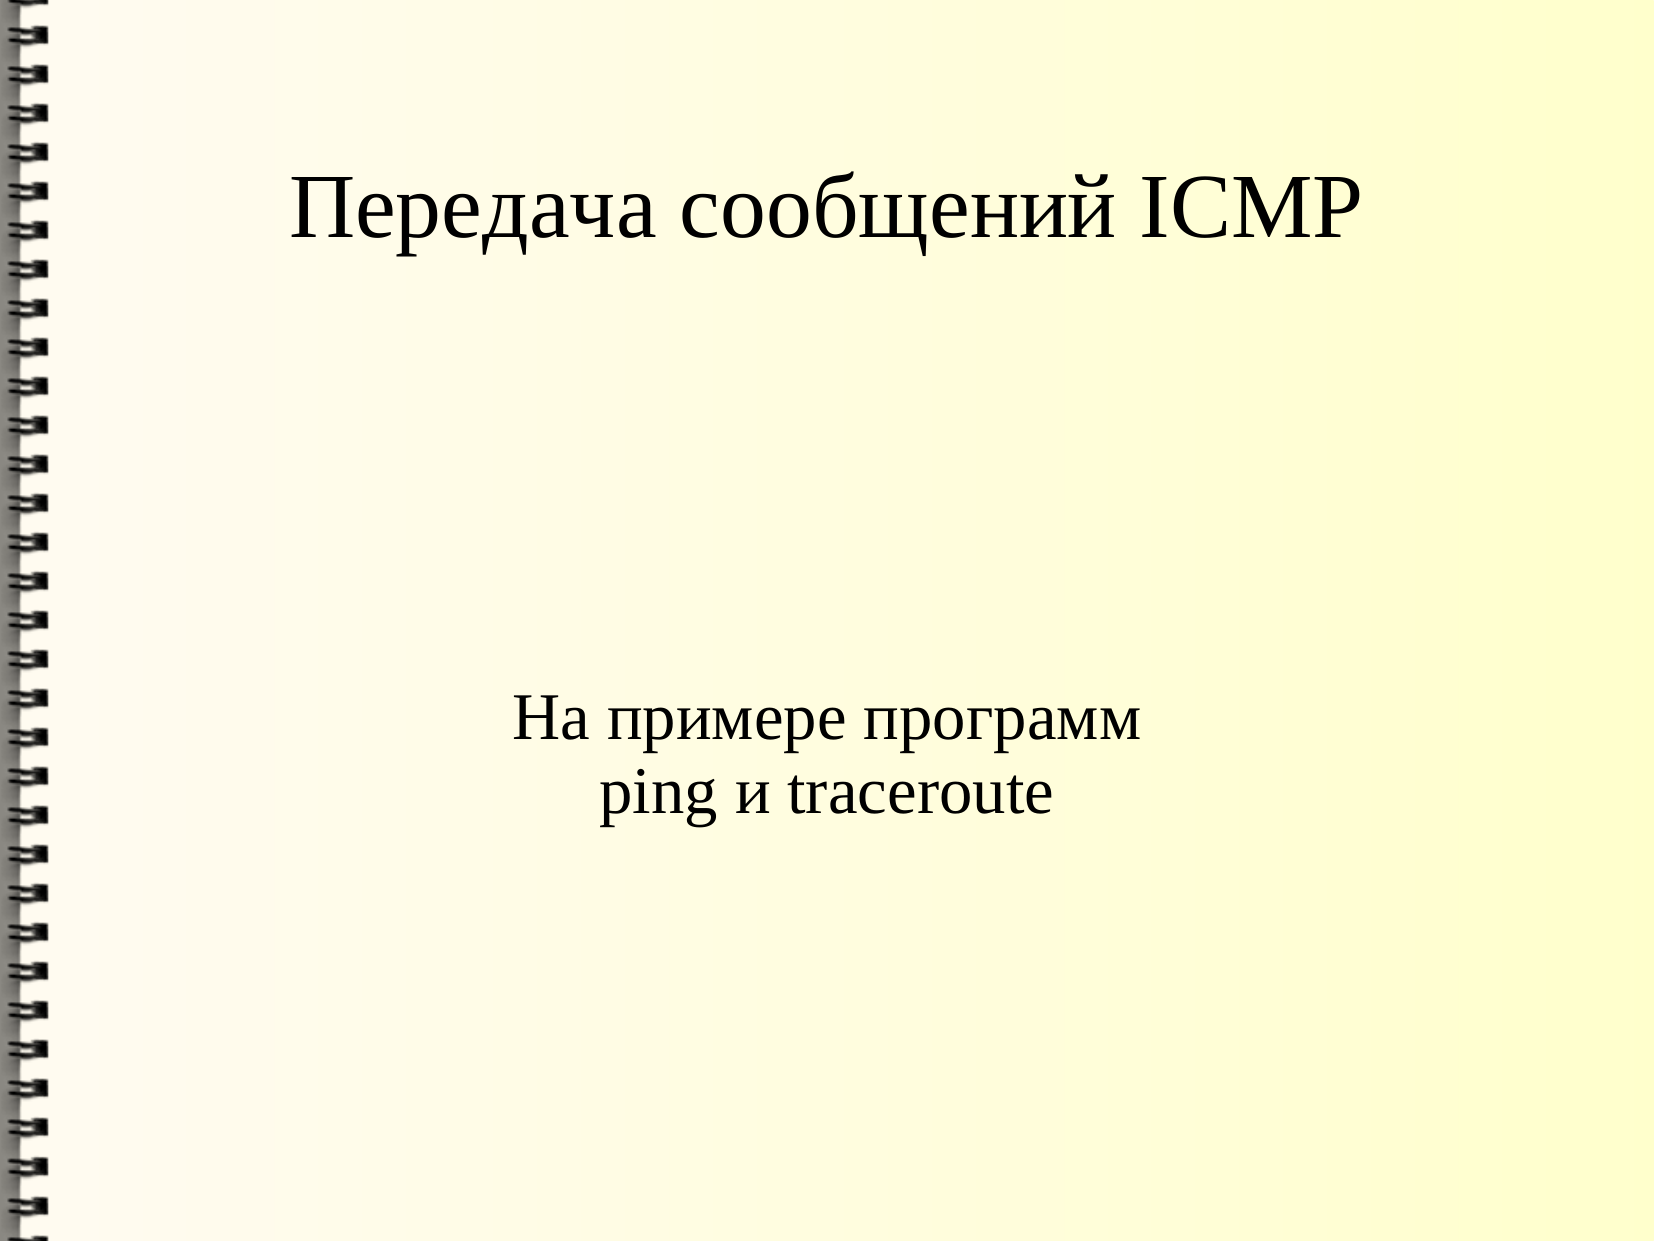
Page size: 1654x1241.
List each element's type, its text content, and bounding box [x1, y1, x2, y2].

picture [0, 0, 1654, 1241]
title Передача сообщений ICMP [121, 102, 1534, 311]
subtitle На примере программ ping и traceroute [121, 352, 1534, 1156]
